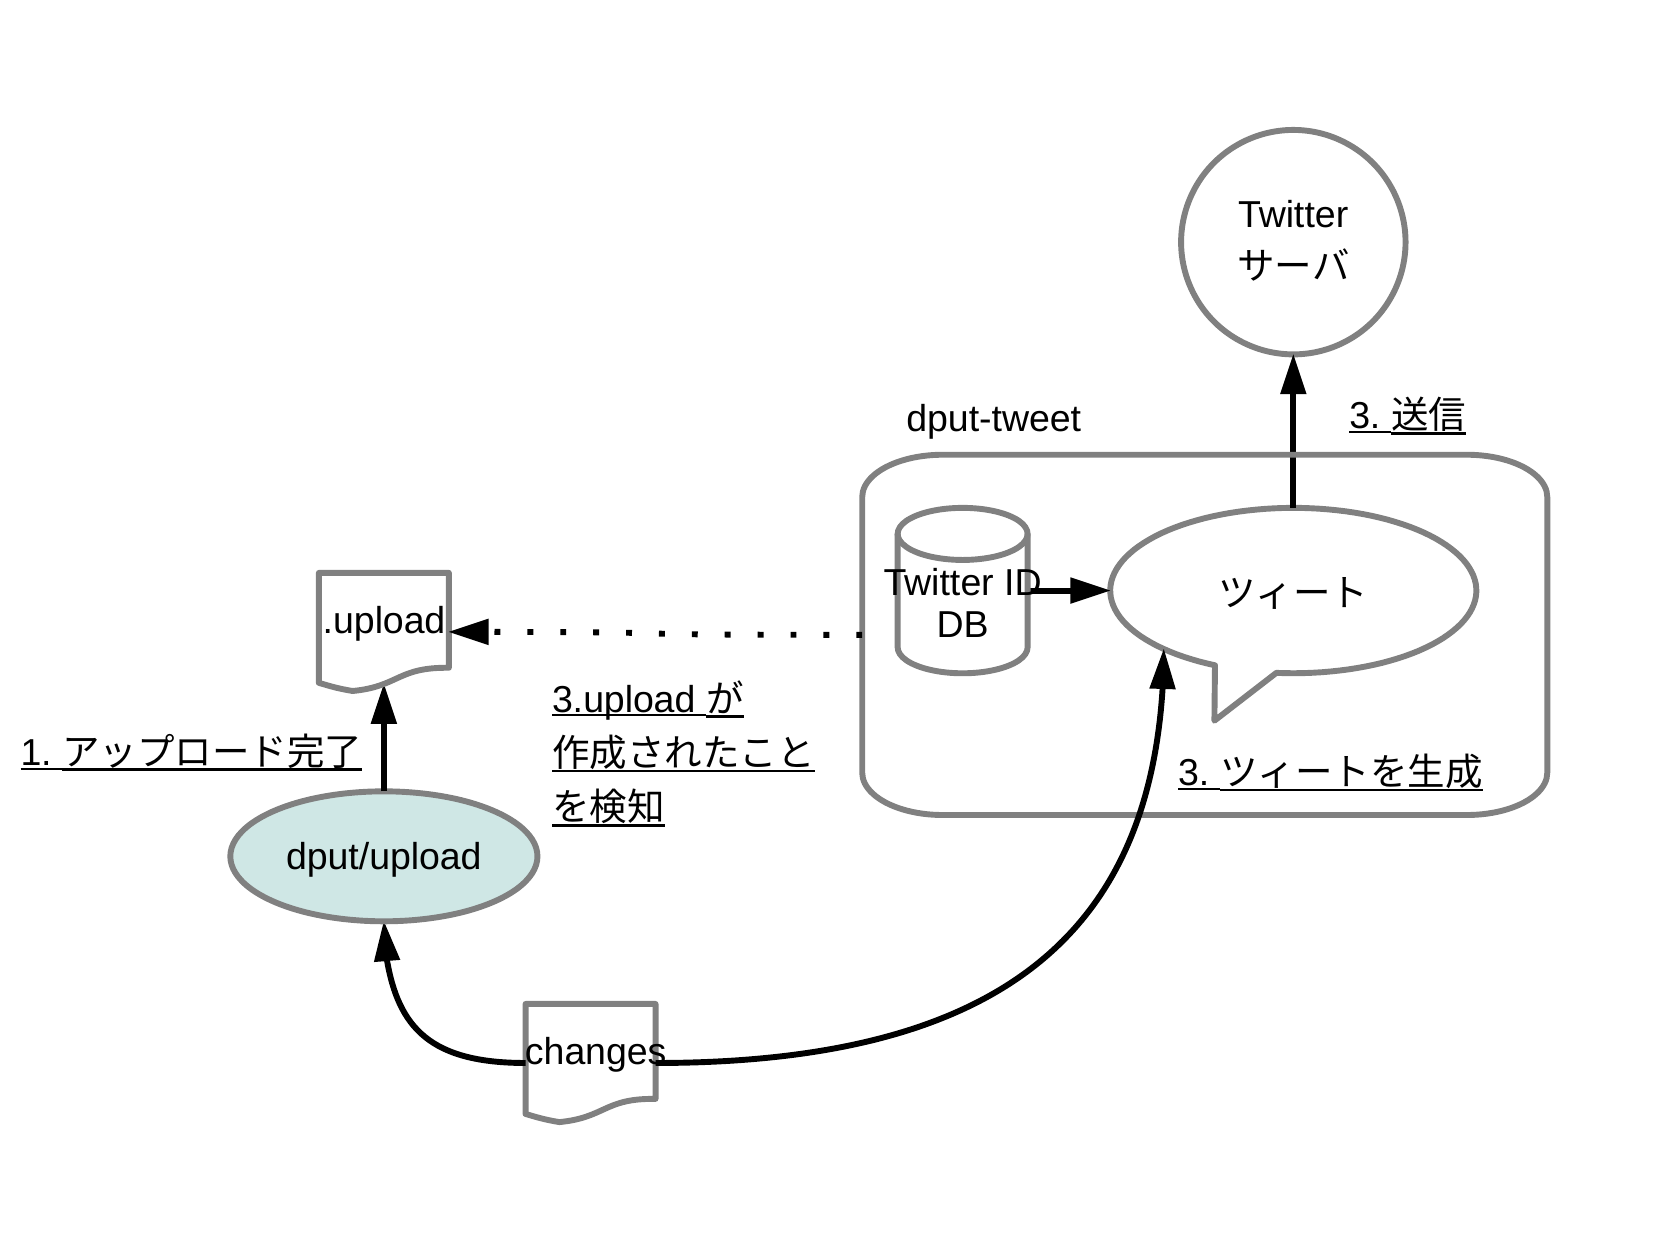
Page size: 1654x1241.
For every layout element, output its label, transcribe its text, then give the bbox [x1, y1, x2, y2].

text_box Twitter ID DB [897, 507, 1028, 674]
text_box .upload [318, 572, 449, 692]
text_box dput-tweet [891, 389, 1188, 447]
text_box 3. ツィートを生成 [1163, 734, 1544, 798]
text_box 1. アップロード完了 [5, 714, 420, 778]
text_box Twitter サーバ [1181, 129, 1406, 355]
text_box .changes [525, 1003, 656, 1123]
text_box 3. ツィートを生成 [1538, 734, 1577, 798]
text_box dput/upload [230, 791, 538, 922]
text_box 3. 送信 [1334, 377, 1548, 441]
text_box 3.upload が 作成されたこと を検知 [537, 661, 839, 820]
text_box ツィート [1110, 507, 1477, 721]
